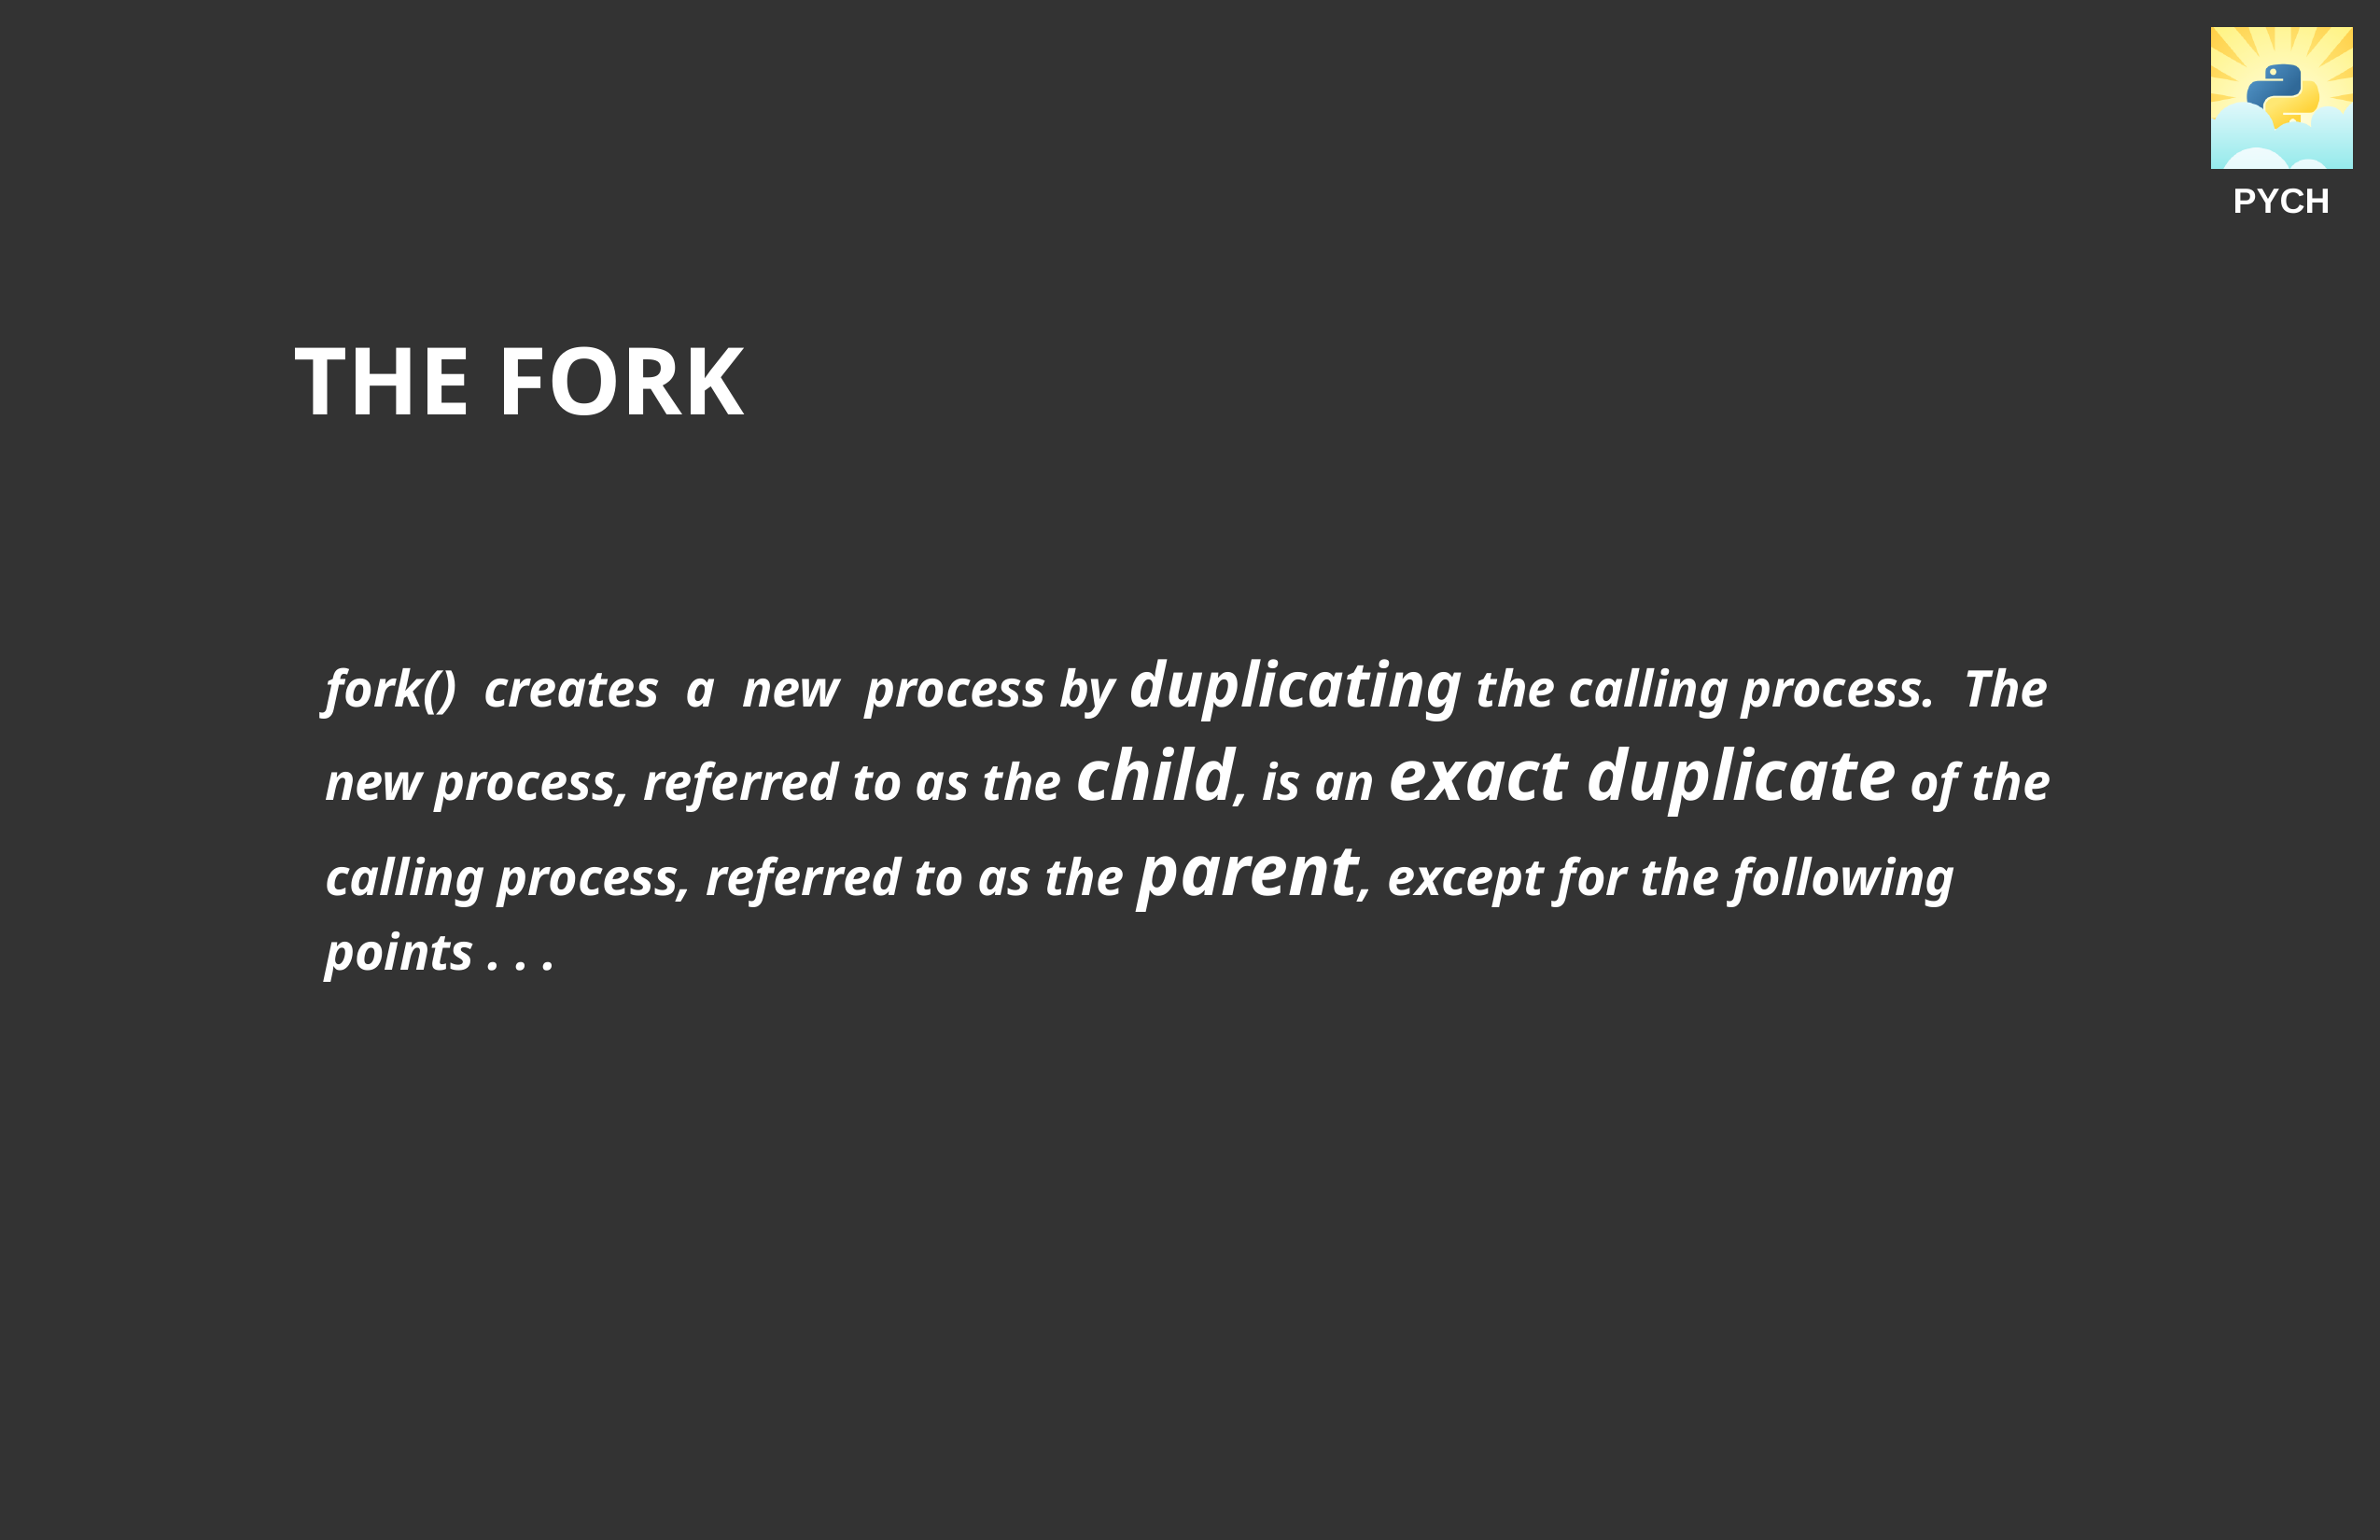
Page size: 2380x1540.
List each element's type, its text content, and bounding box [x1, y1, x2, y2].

text_box THE FORK [280, 308, 754, 475]
picture [2211, 27, 2353, 169]
text_box PYCH [2219, 174, 2345, 228]
text_box fork() creates a new process by duplicating the calling process. The new process, referred to as the child, is an exact duplicate of the calling process, referred to as the parent, except for the following points . . . [311, 634, 2101, 1146]
